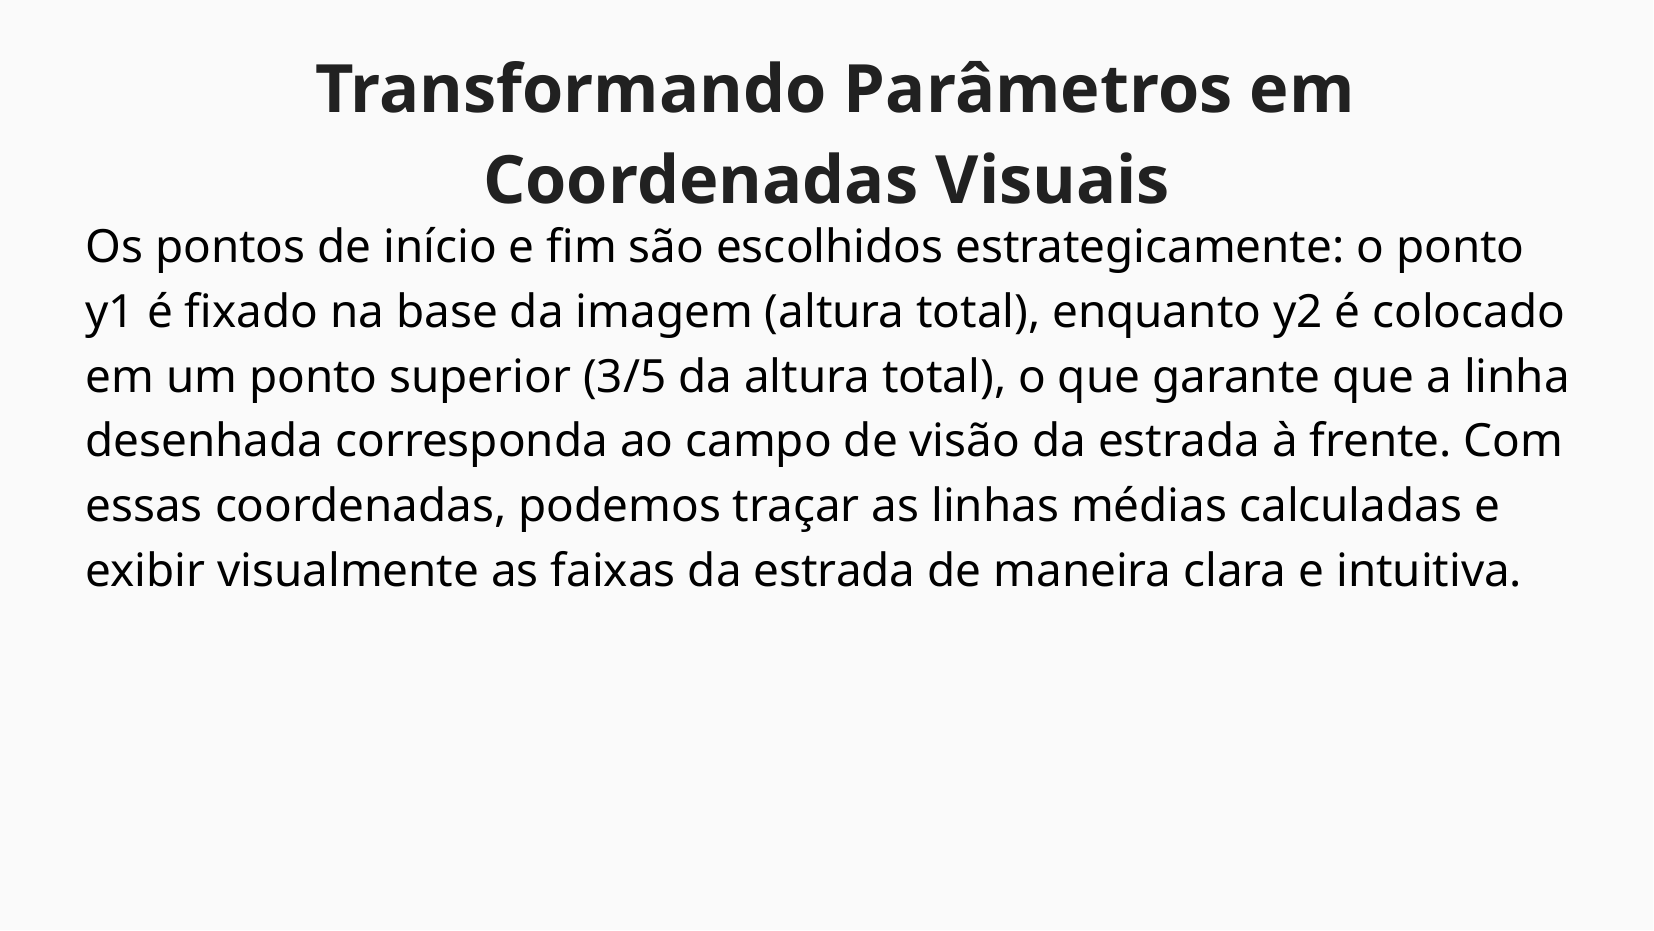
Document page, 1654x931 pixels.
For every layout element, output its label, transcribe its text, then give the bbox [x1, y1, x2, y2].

text_box Os pontos de início e fim são escolhidos estrategicamente: o ponto y1 é fixado na base da imagem (altura total), enquanto y2 é colocado em um ponto superior (3/5 da altura total), o que garante que a linha desenhada corresponda ao campo de visão da estrada à frente. Com essas coordenadas, podemos traçar as linhas médias calculadas e exibir visualmente as faixas da estrada de maneira clara e intuitiva. [85, 210, 1574, 829]
title Transformando Parâmetros em Coordenadas Visuais [82, 41, 1571, 210]
